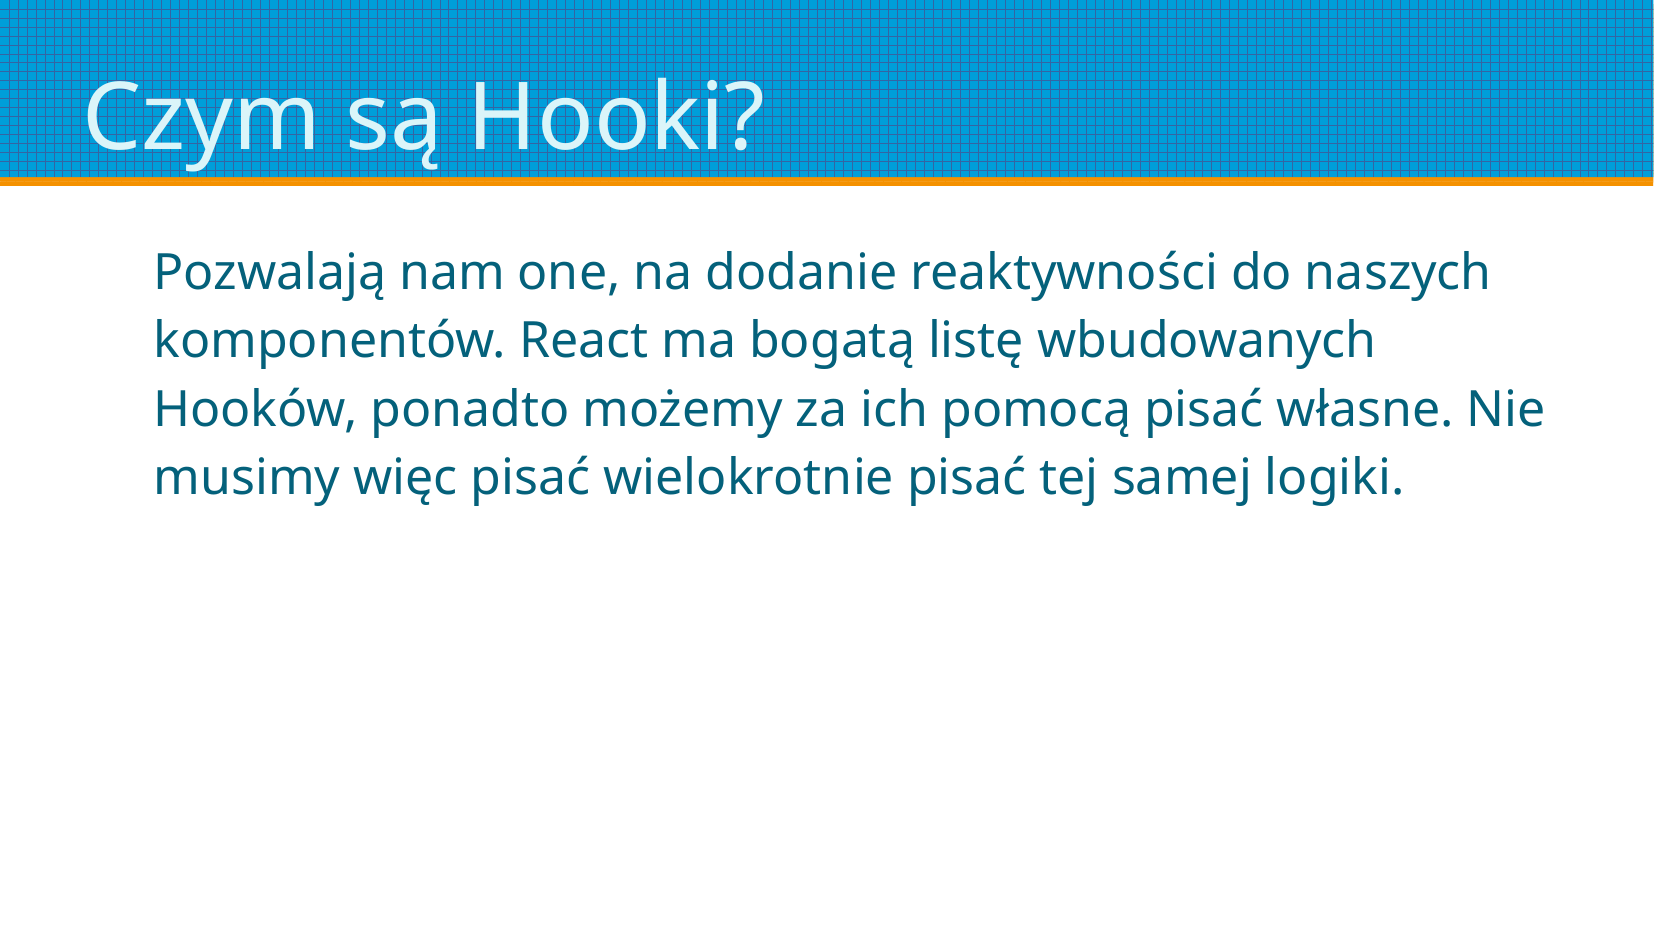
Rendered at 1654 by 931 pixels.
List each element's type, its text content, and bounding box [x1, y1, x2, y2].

list Pozwalają nam one, na dodanie reaktywności do naszych komponentów. React ma bogatą listę wbudowanych Hooków, ponadto możemy za ich pomocą pisać własne. Nie musimy więc pisać wielokrotnie pisać tej samej logiki. [82, 236, 1571, 813]
title Czym są Hooki? [82, 14, 1571, 178]
